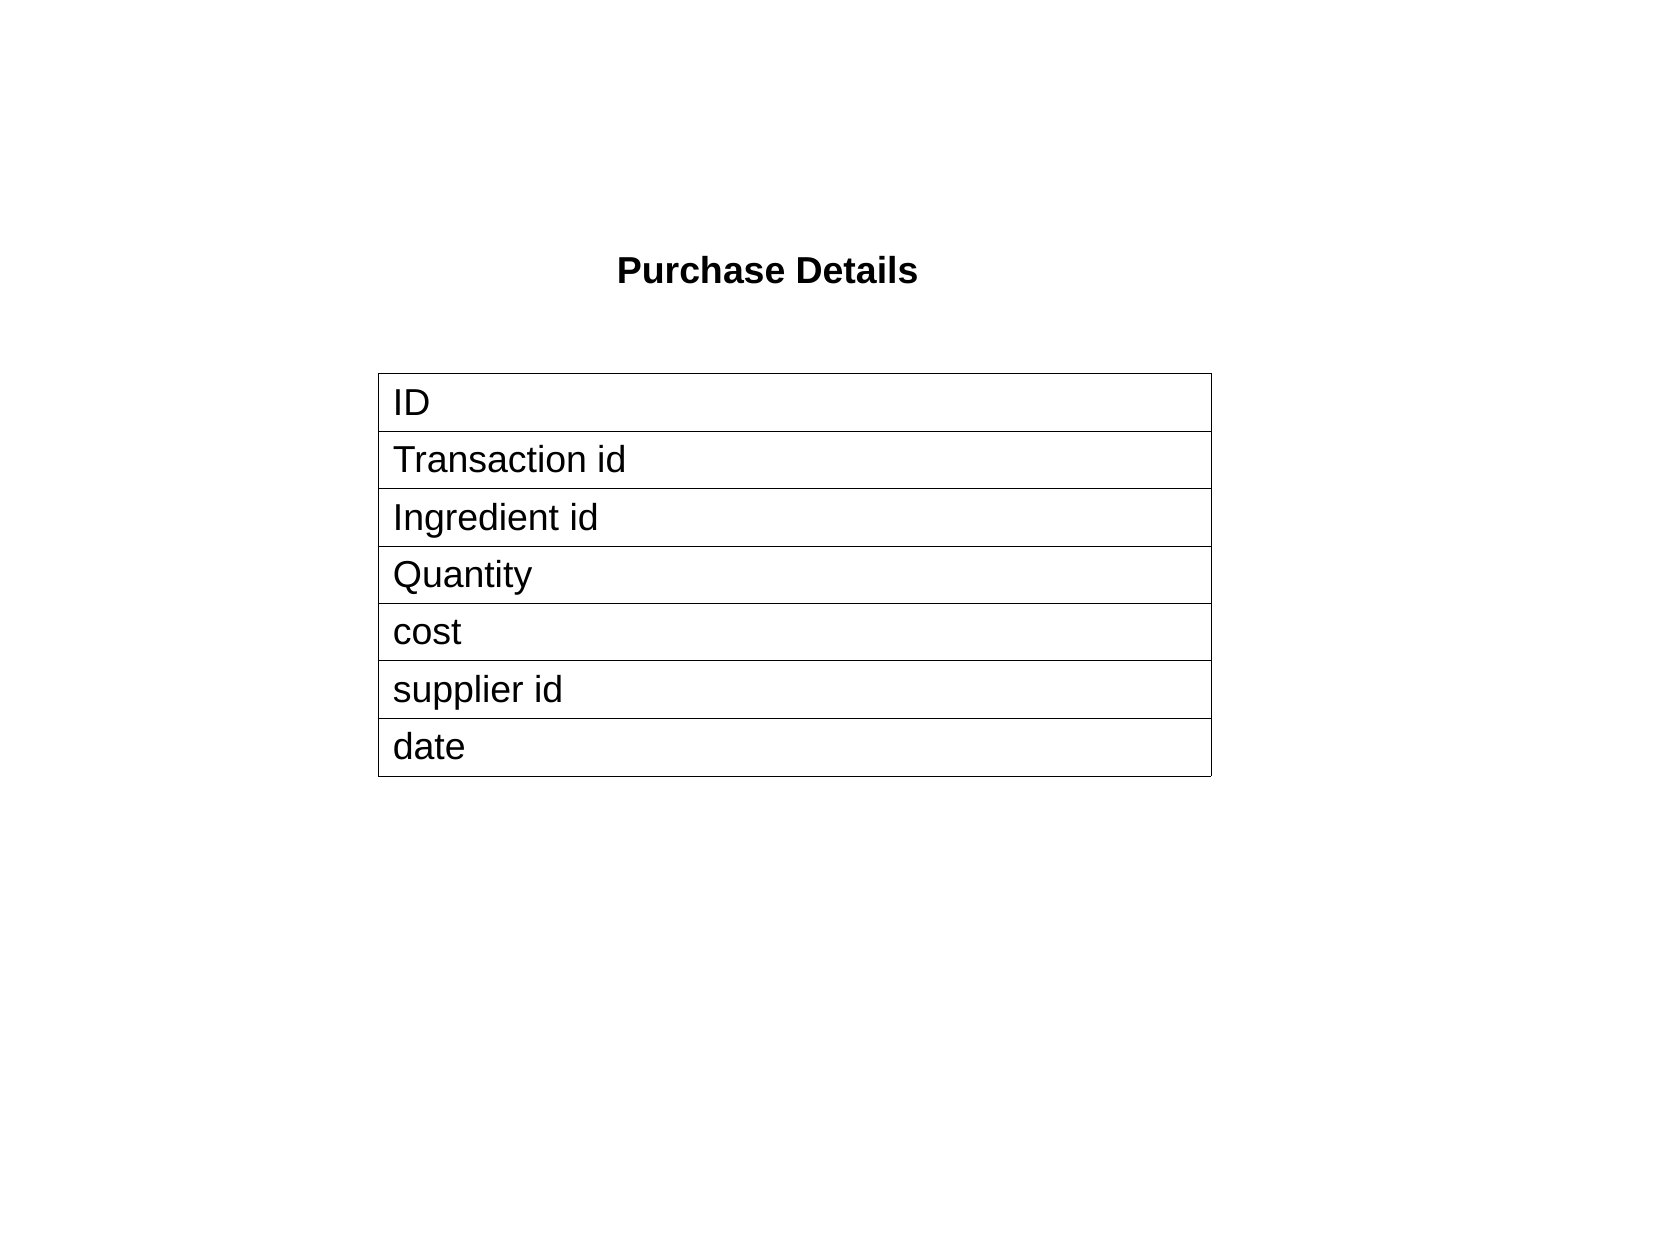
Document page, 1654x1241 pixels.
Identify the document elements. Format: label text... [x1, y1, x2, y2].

table_cell date [379, 719, 1211, 776]
table_cell Quantity [379, 547, 1211, 603]
table_cell Transaction id [379, 432, 1211, 488]
table_cell Ingredient id [379, 489, 1211, 546]
table_cell supplier id [379, 661, 1211, 718]
text_box Purchase Details [495, 241, 1041, 316]
table_cell cost [379, 604, 1211, 660]
table_header ID [379, 374, 1211, 431]
